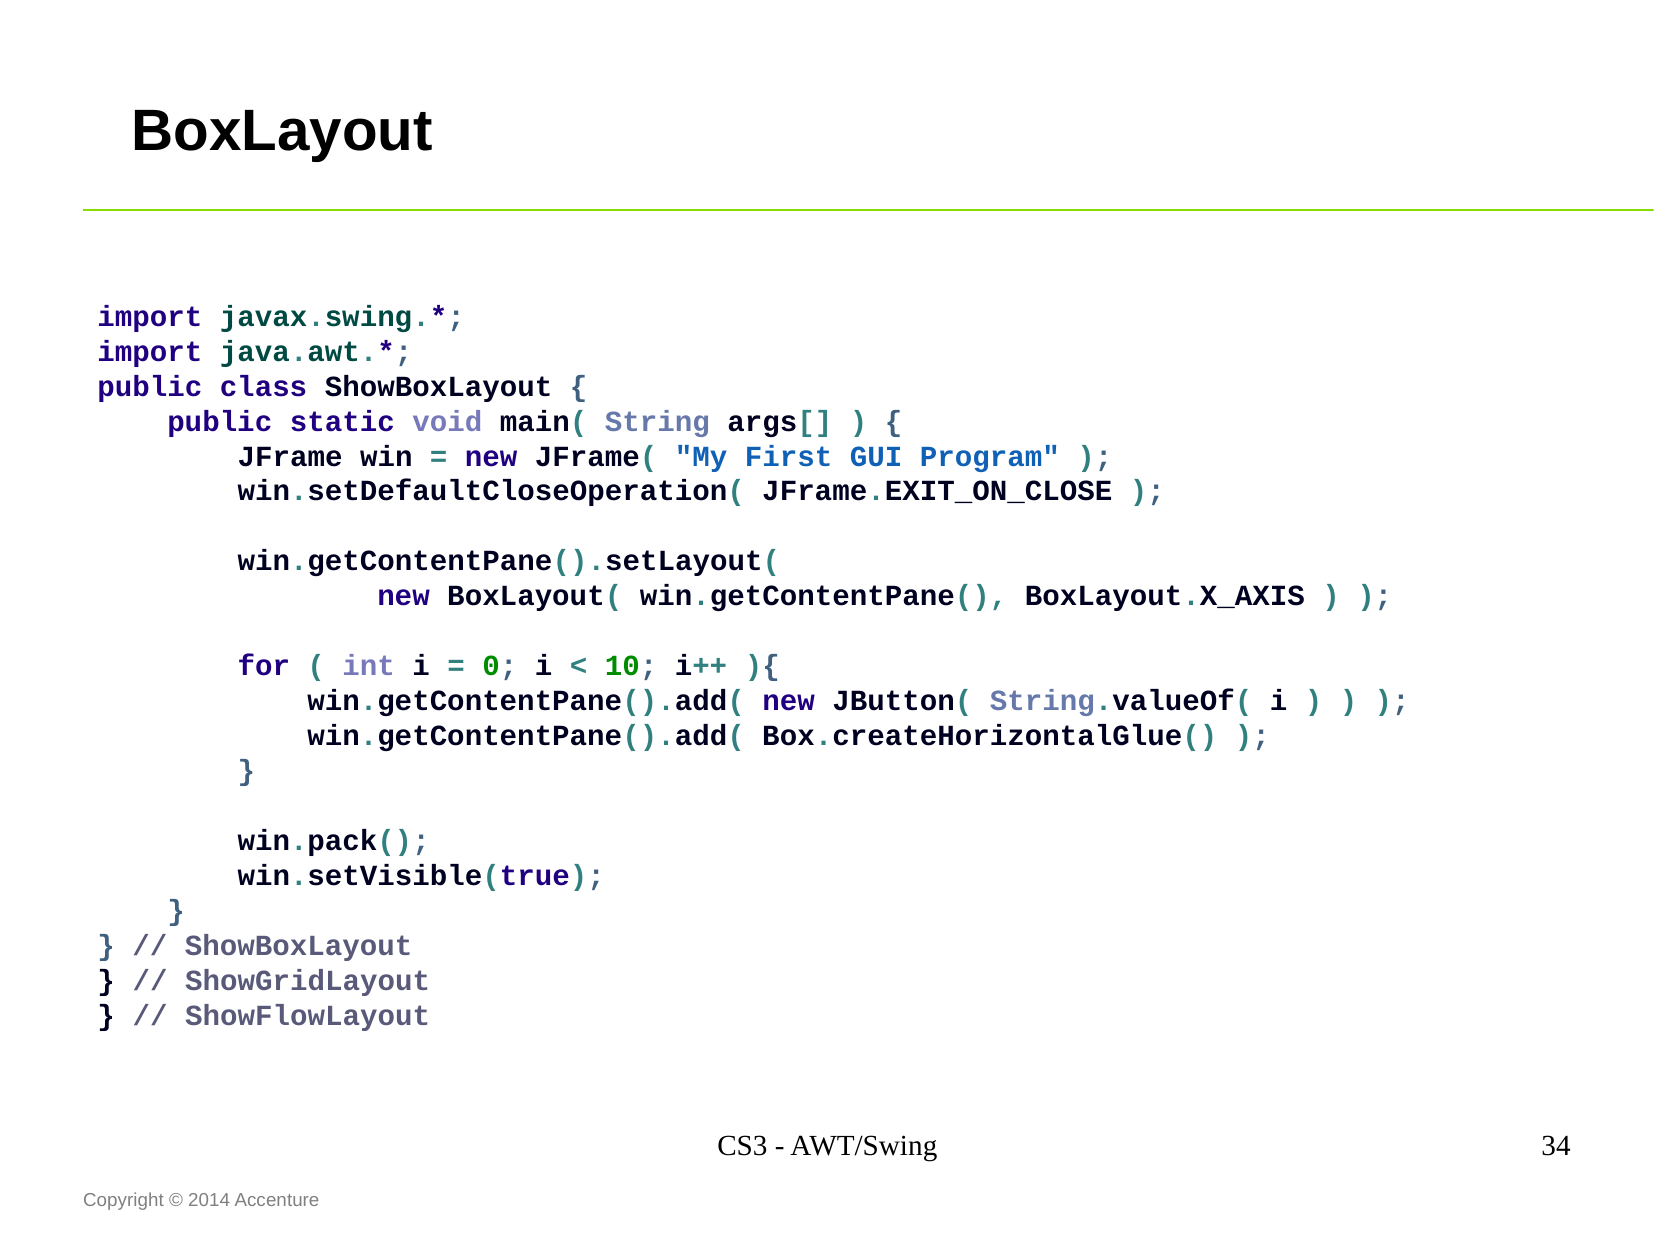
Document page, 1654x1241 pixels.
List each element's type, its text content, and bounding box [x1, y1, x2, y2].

text_box import javax.swing.*; import java.awt.*; public class ShowBoxLayout { public static void main( String args[] ) { JFrame win = new JFrame( "My First GUI Program" ); win.setDefaultCloseOperation( JFrame.EXIT_ON_CLOSE ); win.getContentPane().setLayout( new BoxLayout( win.getContentPane(), BoxLayout.X_AXIS ) ); for ( int i = 0; i < 10; i++ ){ win.getContentPane().add( new JButton( String.valueOf( i ) ) ); win.getContentPane().add( Box.createHorizontalGlue() ); } win.pack(); win.setVisible(true); } } // ShowBoxLayout } // ShowGridLayout } // ShowFlowLayout [82, 289, 1425, 1039]
title BoxLayout [81, 56, 1654, 199]
